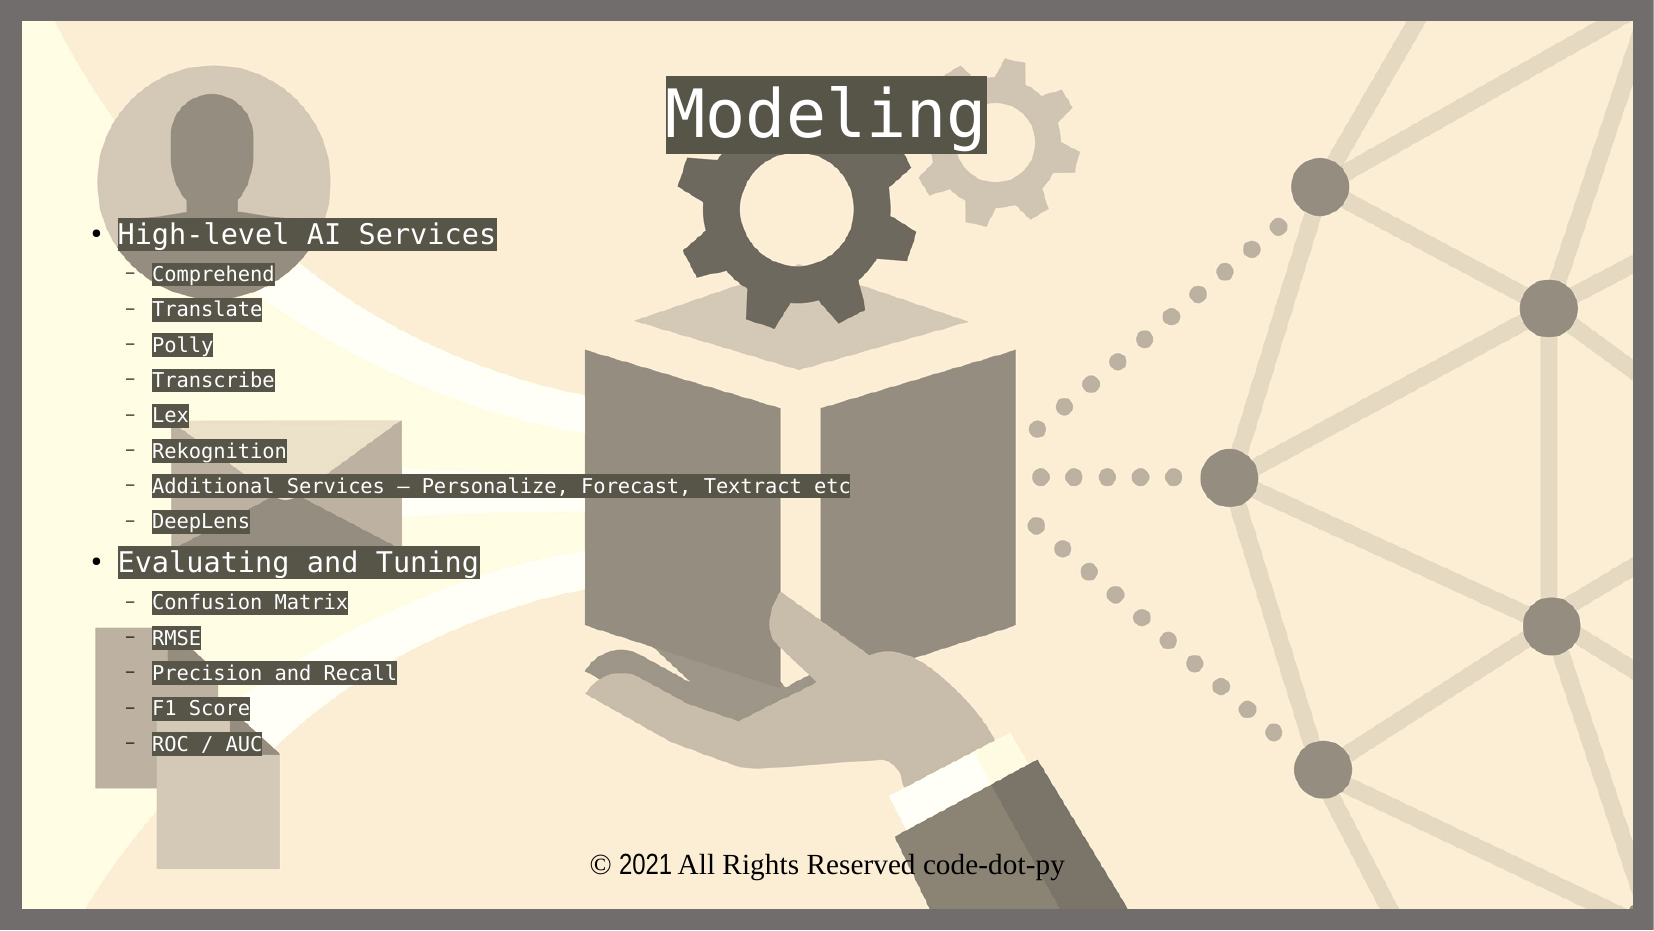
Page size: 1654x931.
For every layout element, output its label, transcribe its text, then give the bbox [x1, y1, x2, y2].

picture [0, 0, 1654, 930]
title Modeling [82, 37, 1571, 193]
list High-level AI Services Comprehend Translate Polly Transcribe Lex Rekognition Additional Services – Personalize, Forecast, Textract etc DeepLens Evaluating and Tuning Confusion Matrix RMSE Precision and Recall F1 Score ROC / AUC [82, 217, 1571, 758]
